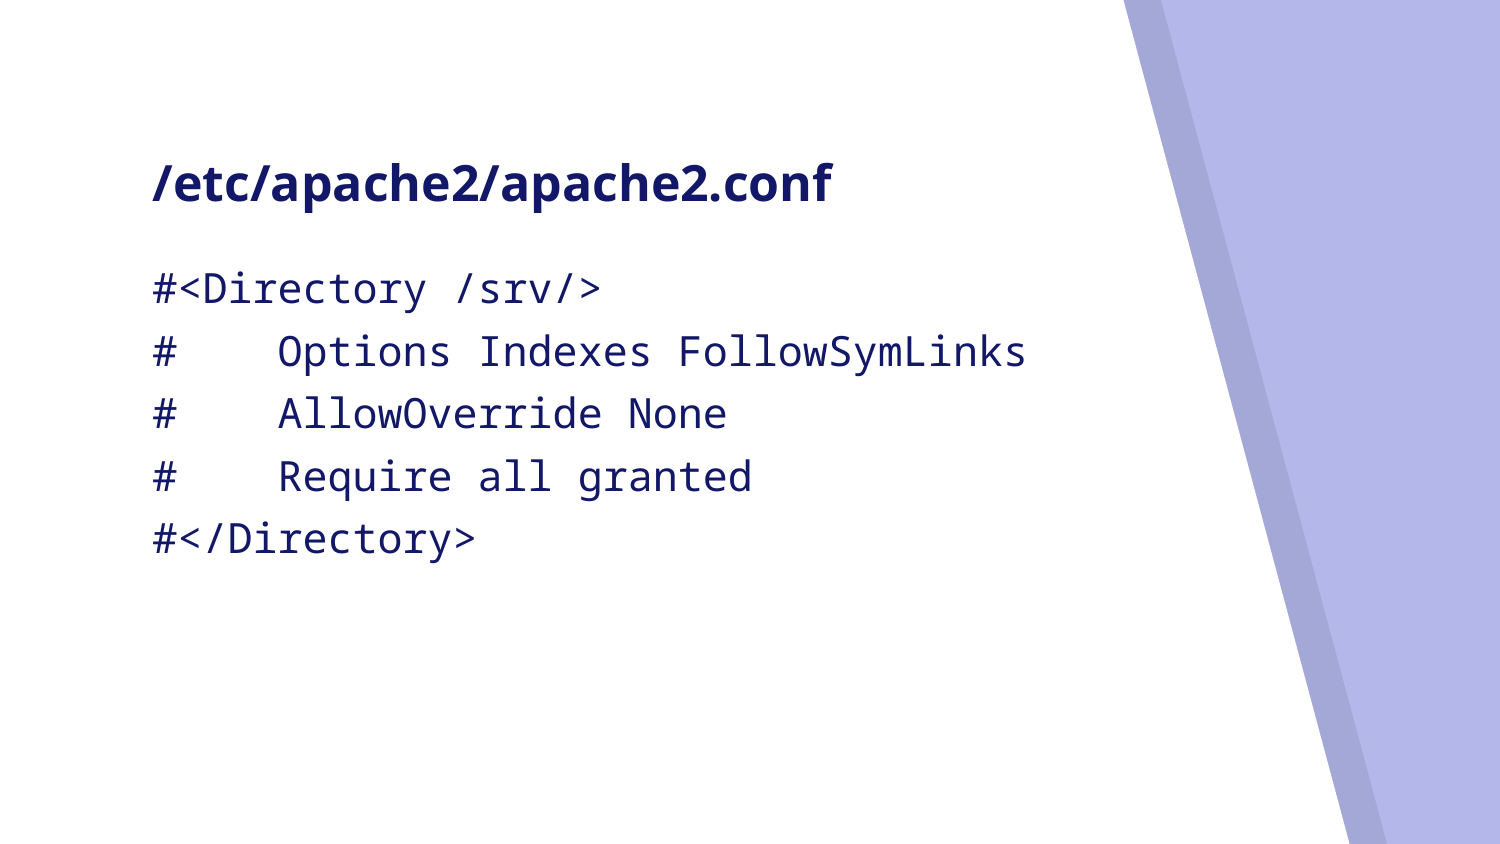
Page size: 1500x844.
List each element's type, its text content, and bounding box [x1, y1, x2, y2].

list #<Directory /srv/> # Options Indexes FollowSymLinks # AllowOverride None # Require all granted #</Directory> [137, 246, 1217, 617]
title /etc/apache2/apache2.conf [137, 146, 1011, 227]
